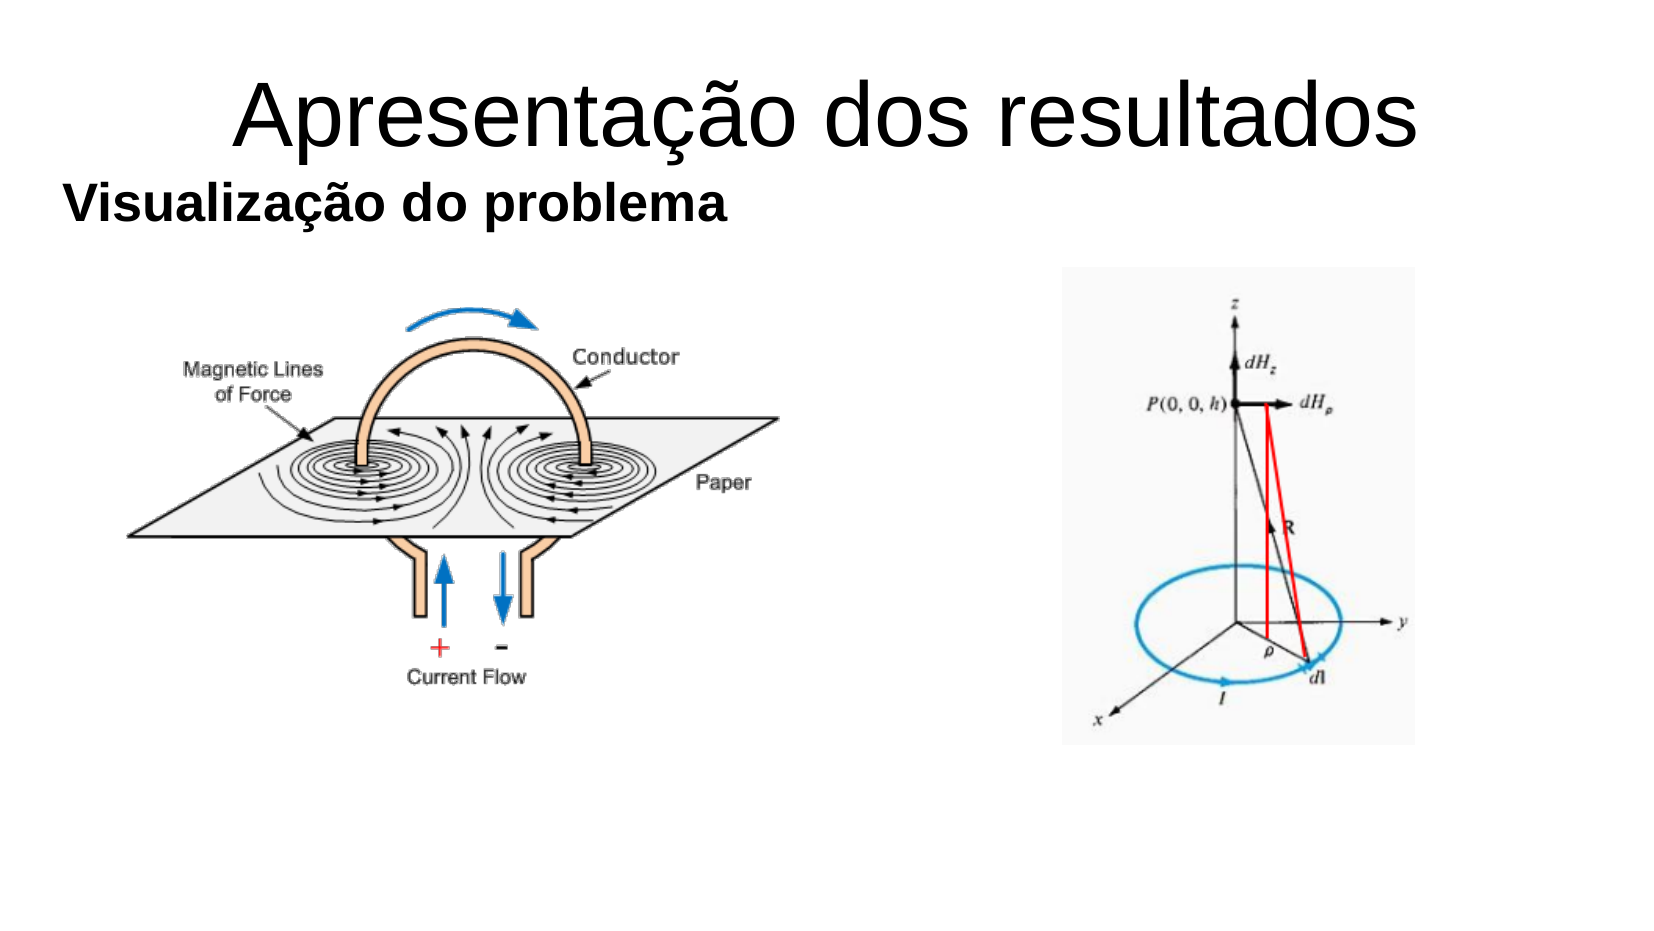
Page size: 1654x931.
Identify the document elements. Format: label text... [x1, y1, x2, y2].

text_box Visualização do problema [47, 165, 1619, 241]
picture [126, 307, 780, 692]
picture [1062, 267, 1415, 745]
title Apresentação dos resultados [82, 12, 1571, 165]
